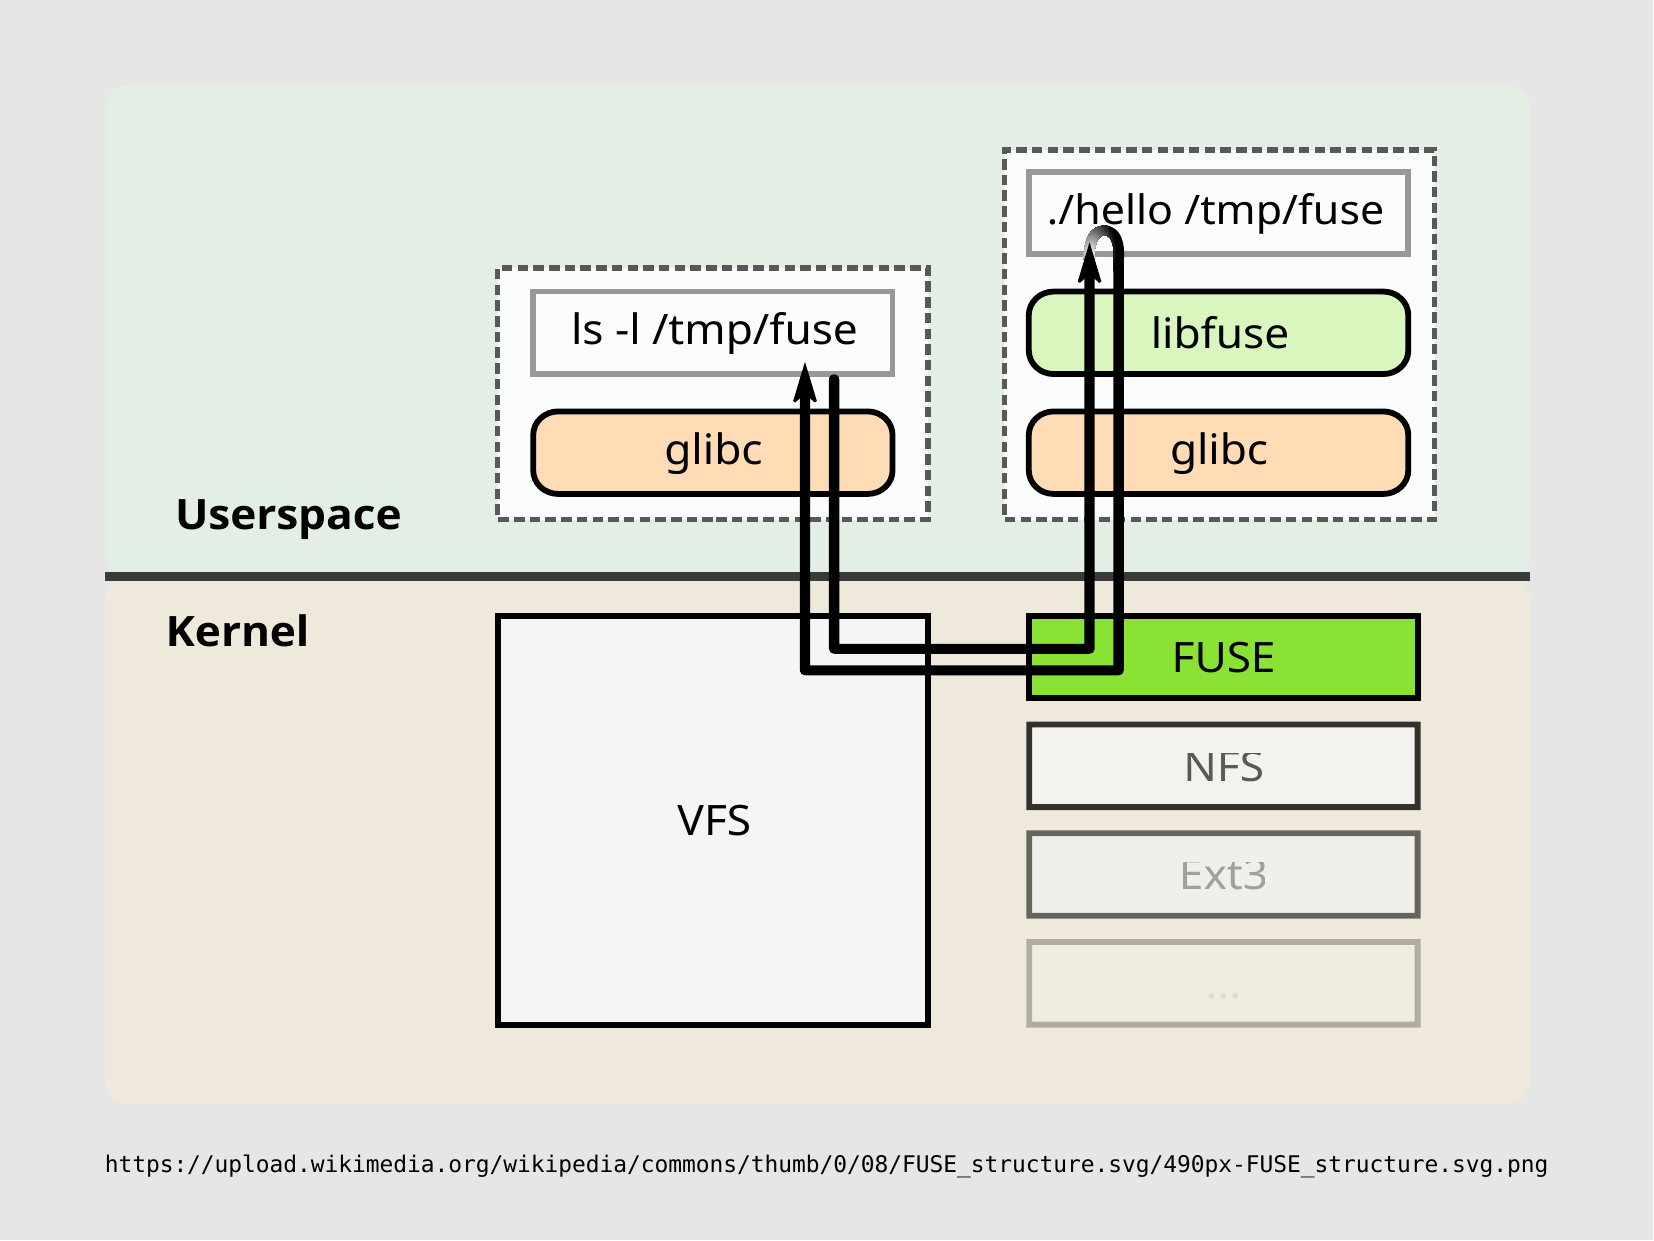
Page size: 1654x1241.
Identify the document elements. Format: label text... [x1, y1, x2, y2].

picture [105, 84, 1531, 1105]
text_box https://upload.wikimedia.org/wikipedia/commons/thumb/0/08/FUSE_structure.svg/490px-FUSE_structure.svg.png [90, 1143, 1654, 1186]
